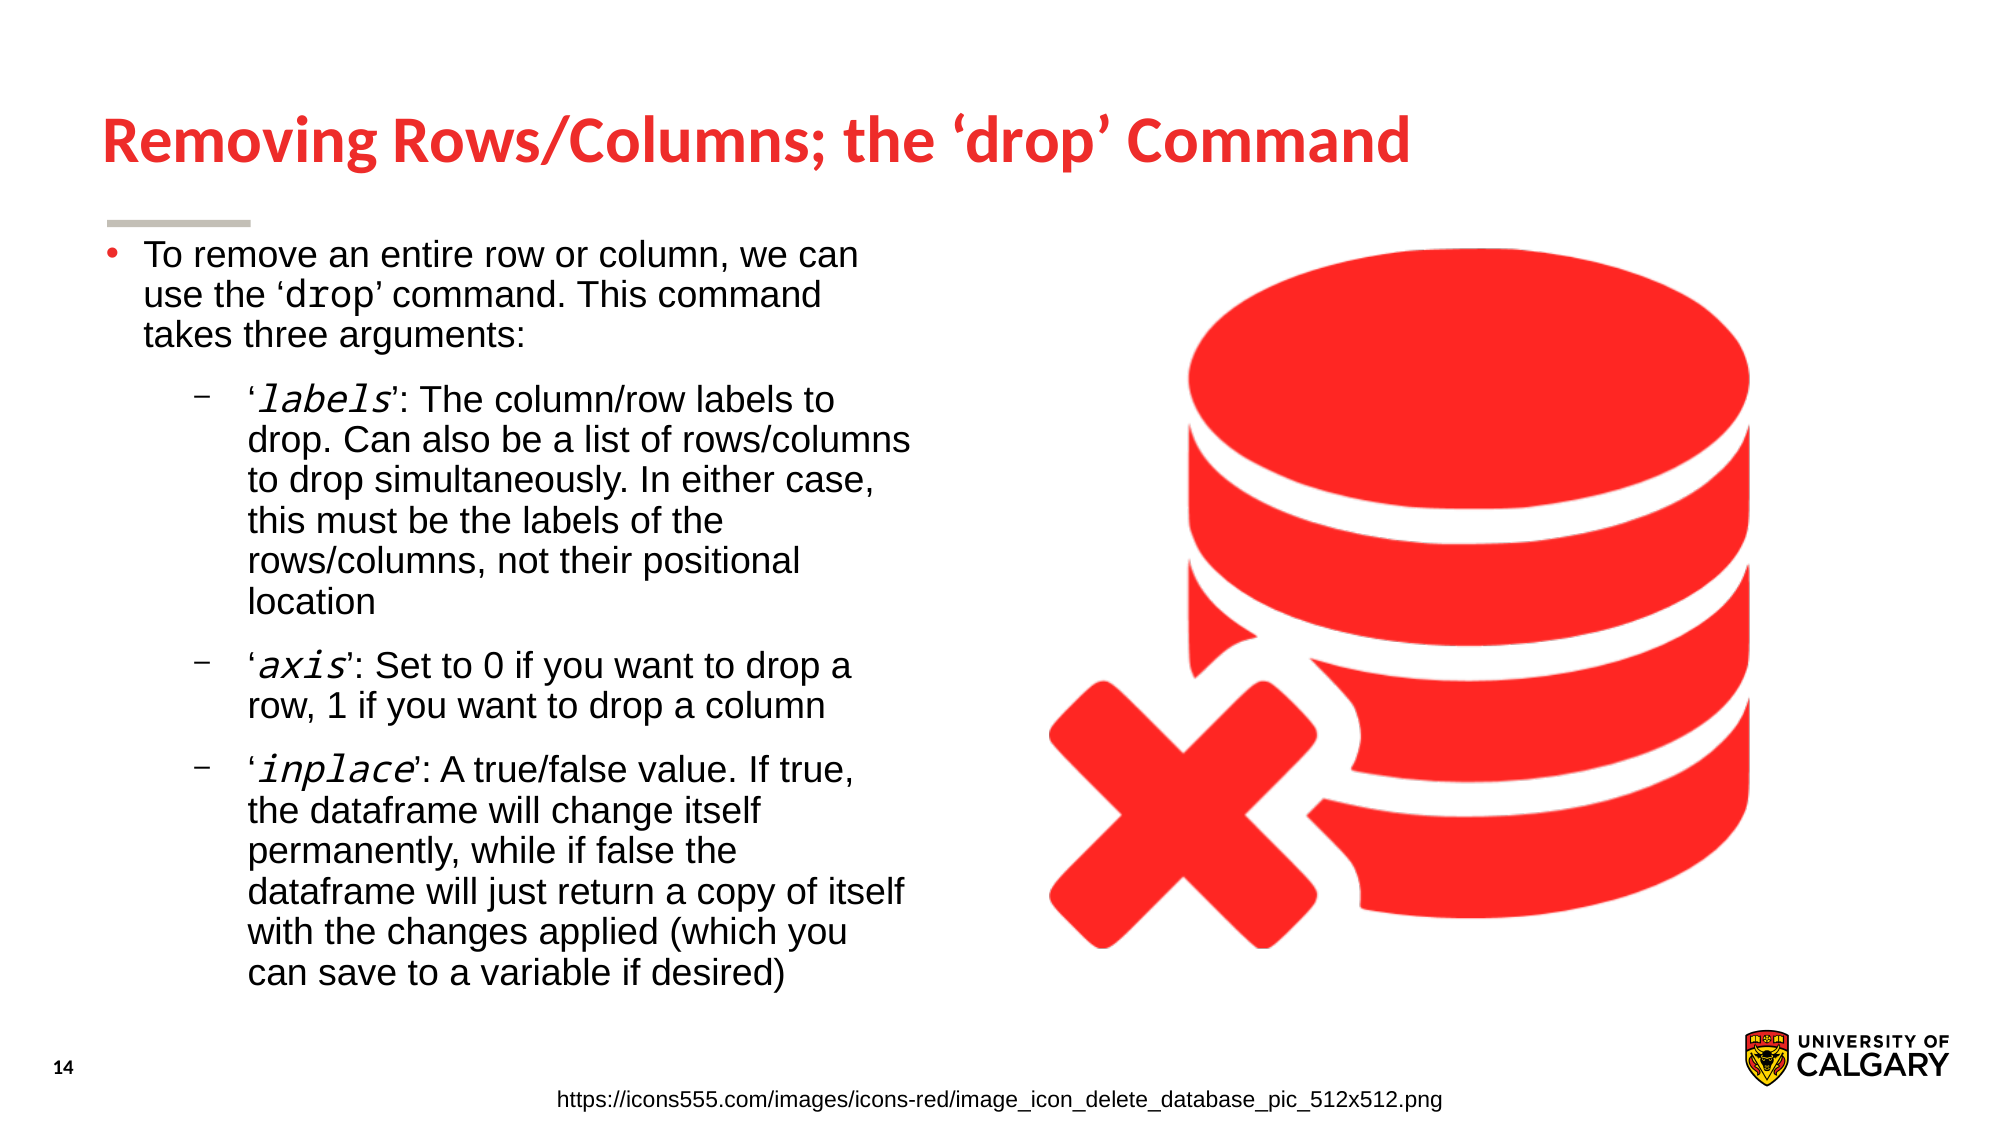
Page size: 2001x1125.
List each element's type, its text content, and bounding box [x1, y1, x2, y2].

text_box https://icons555.com/images/icons-red/image_icon_delete_database_pic_512x512.png [0, 1077, 2000, 1119]
list To remove an entire row or column, we can use the ‘drop’ command. This command takes three arguments: ‘labels’: The column/row labels to drop. Can also be a list of rows/columns to drop simultaneously. In either case, this must be the labels of the rows/columns, not their positional location ‘axis’: Set to 0 if you want to drop a row, 1 if you want to drop a column ‘inplace’: A true/false value. If true, the dataframe will change itself permanently, while if false the dataframe will just return a copy of itself with the changes applied (which you can save to a variable if desired) [91, 227, 929, 941]
picture [1722, 1012, 1972, 1077]
title Removing Rows/Columns; the ‘drop’ Command [87, 60, 1774, 222]
picture [1048, 246, 1751, 950]
